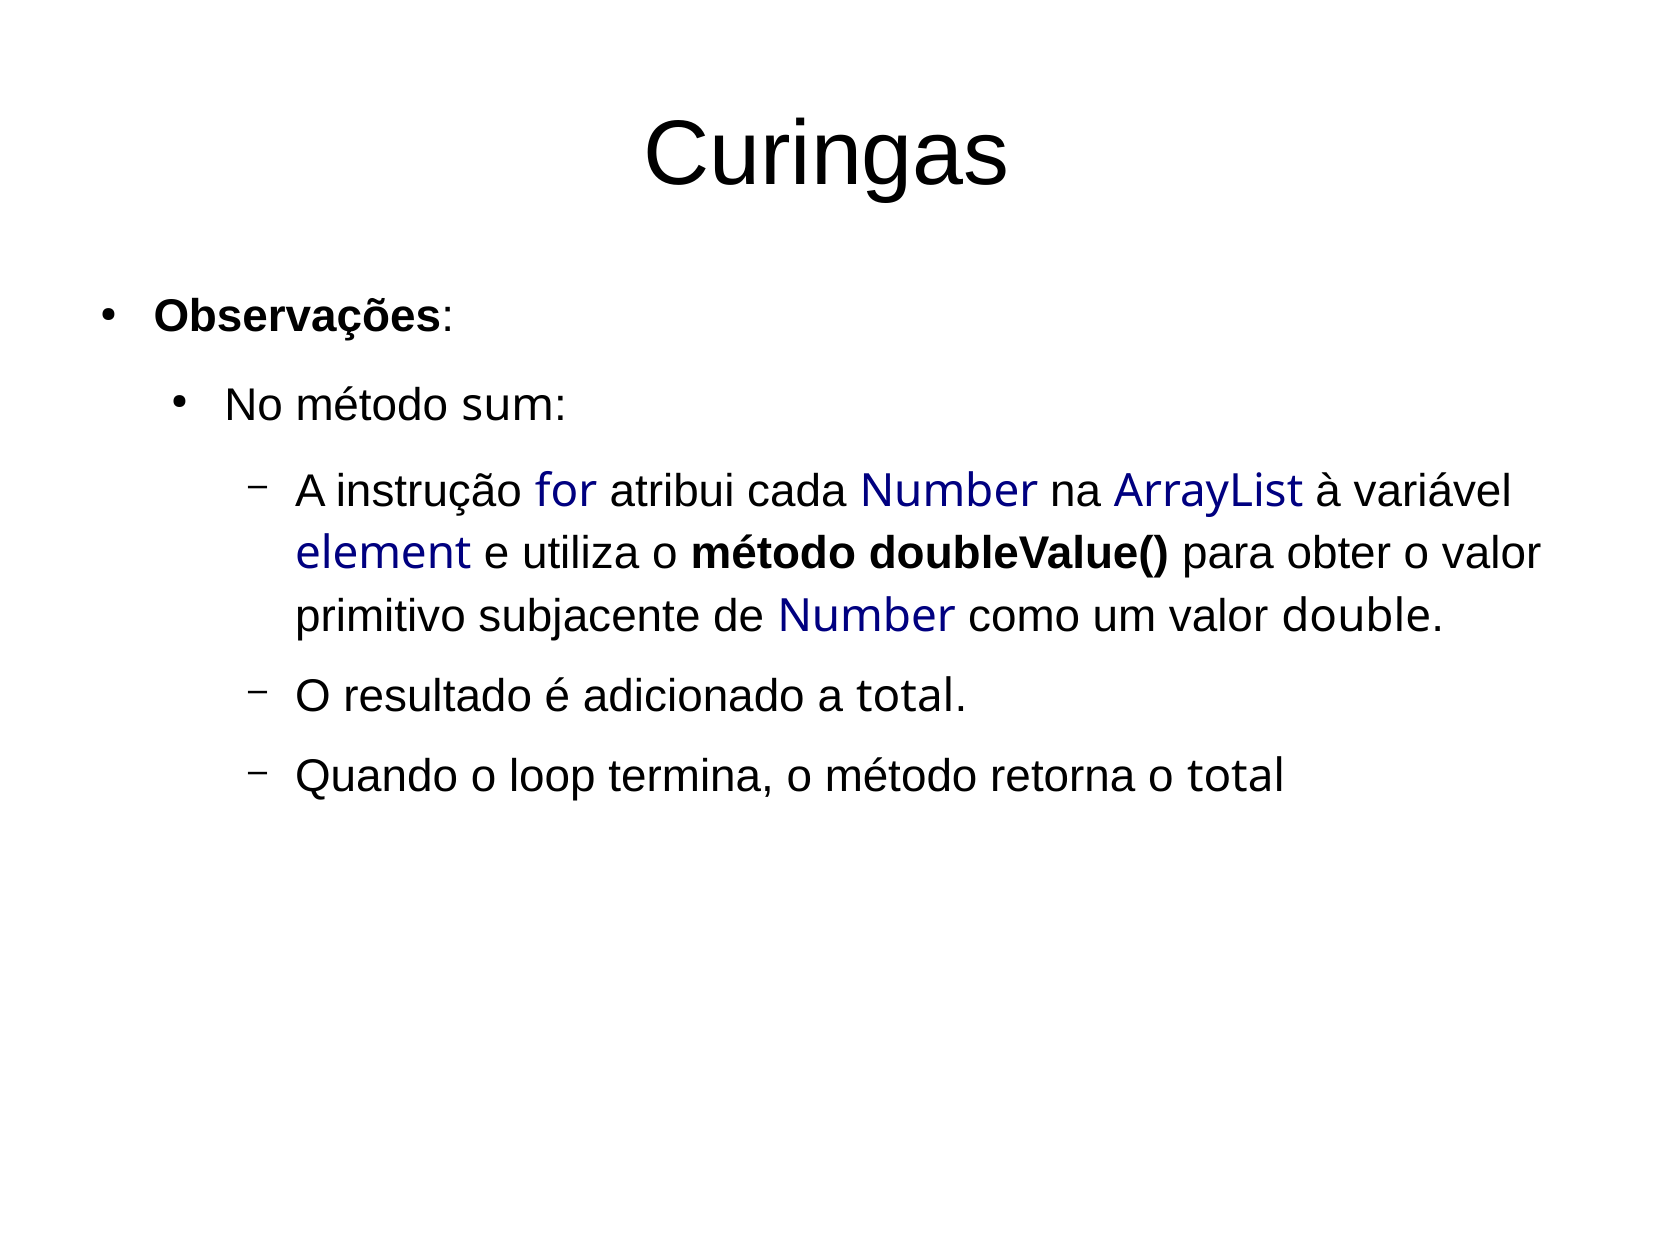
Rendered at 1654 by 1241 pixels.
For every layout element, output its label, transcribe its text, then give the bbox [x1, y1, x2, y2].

title Curingas [82, 49, 1571, 257]
list Observações: No método sum: A instrução for atribui cada Number na ArrayList à variável element e utiliza o método doubleValue() para obter o valor primitivo subjacente de Number como um valor double. O resultado é adicionado a total. Quando o loop termina, o método retorna o total [82, 290, 1571, 1109]
